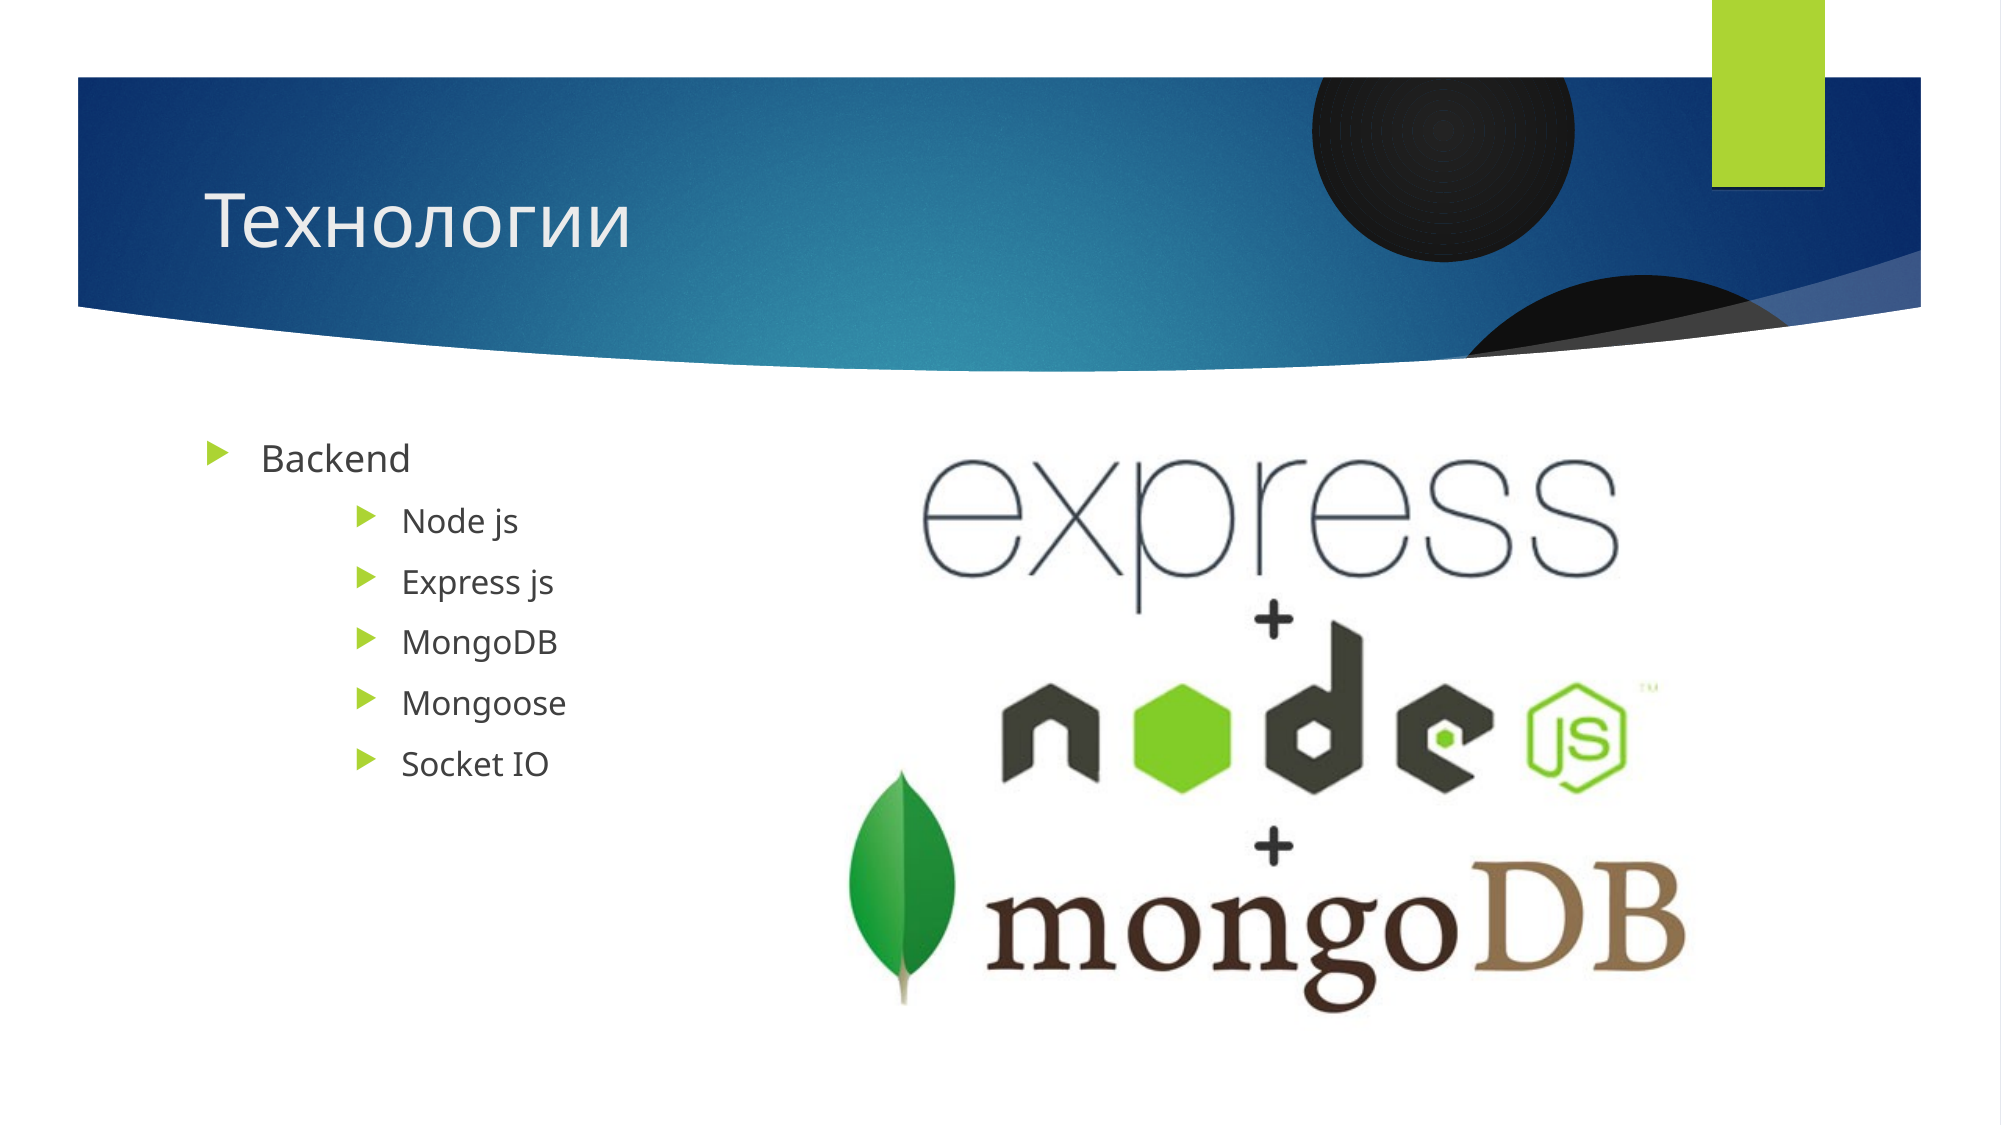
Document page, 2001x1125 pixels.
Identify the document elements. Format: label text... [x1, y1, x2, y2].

list Backend Node js Express js MongoDB Mongoose Socket IO [189, 427, 795, 988]
picture [795, 405, 1733, 1031]
title Технологии [189, 159, 1627, 276]
